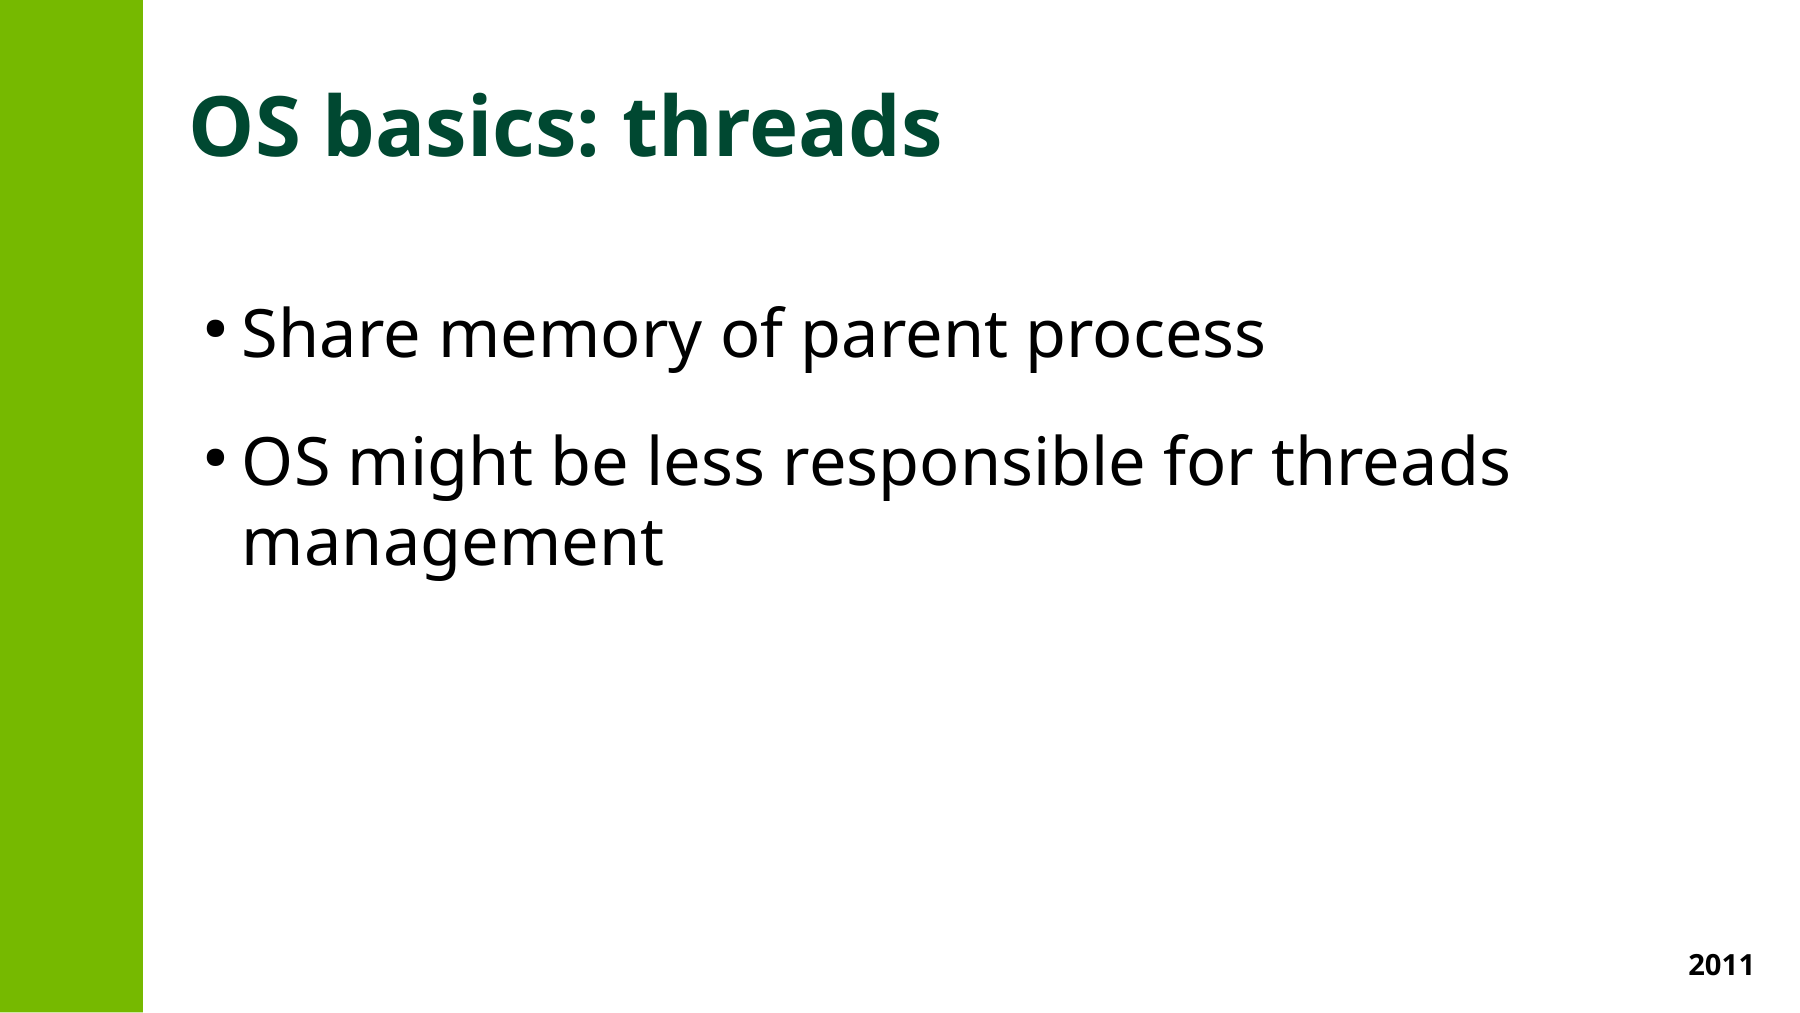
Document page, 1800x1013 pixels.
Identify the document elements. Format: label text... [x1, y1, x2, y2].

title OS basics: threads [188, 40, 1733, 211]
list Share memory of parent process OS might be less responsible for threads management [188, 283, 1733, 953]
